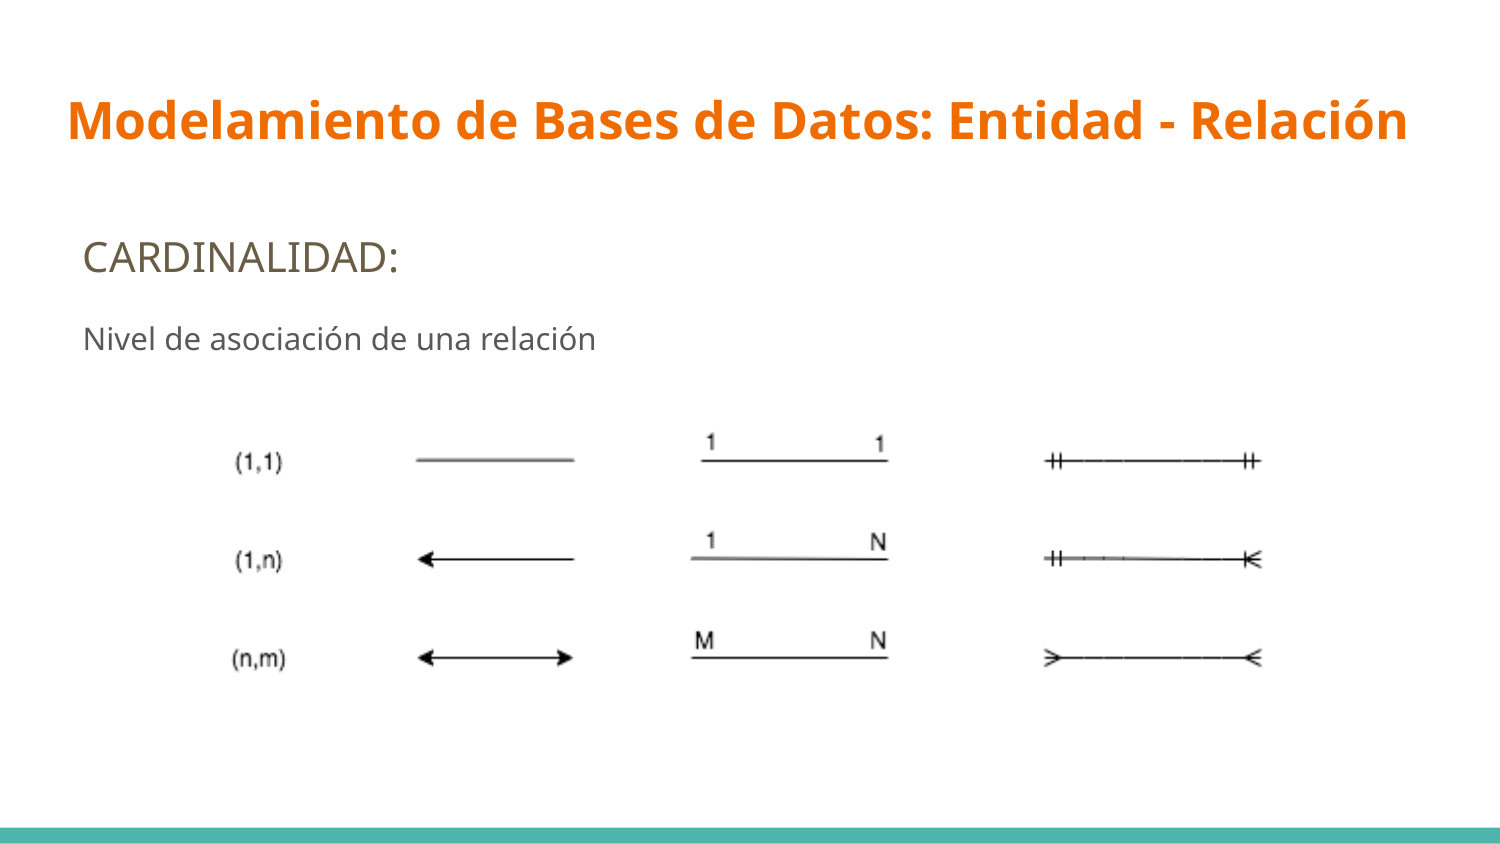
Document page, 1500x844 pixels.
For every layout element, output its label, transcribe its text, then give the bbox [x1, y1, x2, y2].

picture [220, 421, 1280, 681]
title Modelamiento de Bases de Datos: Entidad - Relación [51, 72, 1449, 189]
list CARDINALIDAD: Nivel de asociación de una relación [67, 207, 1466, 422]
